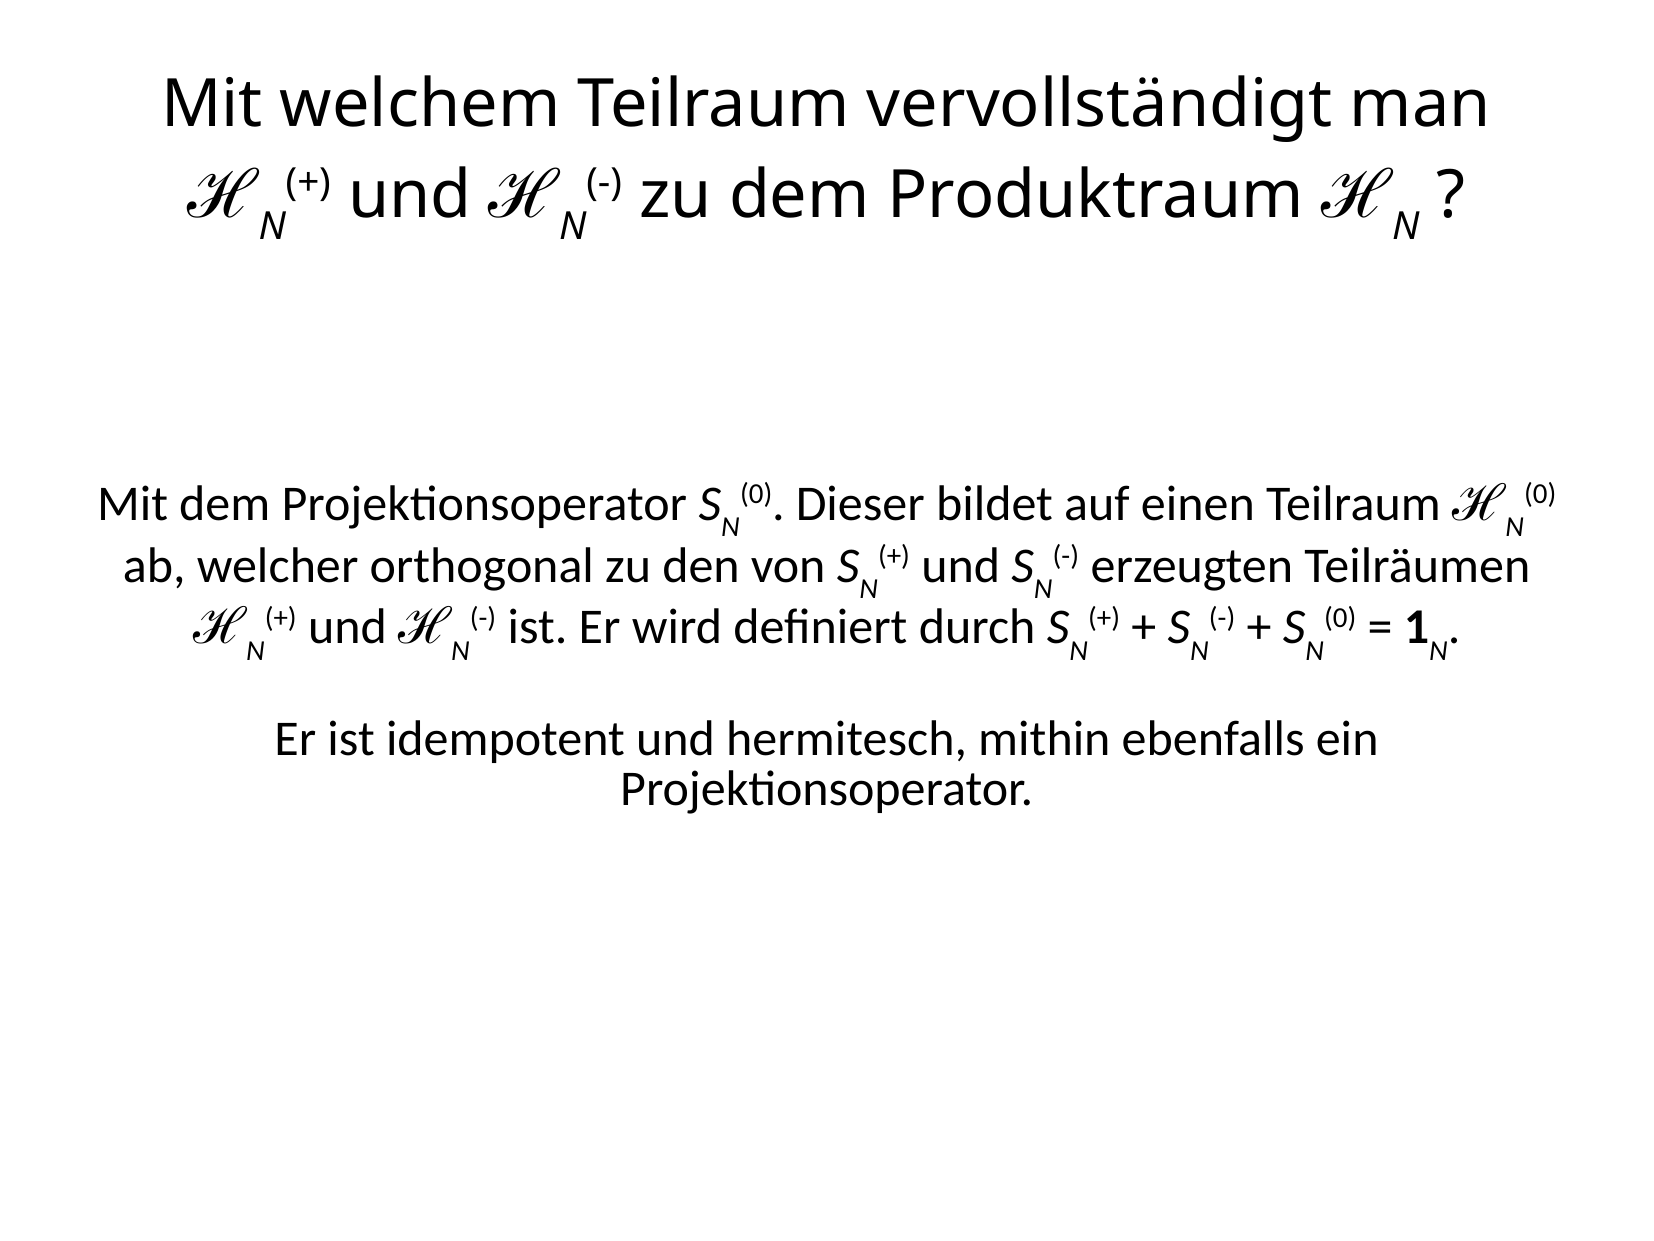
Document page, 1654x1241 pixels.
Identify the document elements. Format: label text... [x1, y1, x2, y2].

title Mit welchem Teilraum vervollständigt man ℋN(+) und ℋN(-) zu dem Produktraum ℋN ? [82, 49, 1571, 257]
subtitle Mit dem Projektionsoperator SN(0). Dieser bildet auf einen Teilraum ℋN(0) ab, welcher orthogonal zu den von SN(+) und SN(-) erzeugten Teilräumen ℋN(+) und ℋN(-) ist. Er wird definiert durch SN(+) + SN(-) + SN(0) = 1N. Er ist idempotent und hermitesch, mithin ebenfalls ein Projektionsoperator. [82, 290, 1571, 1010]
